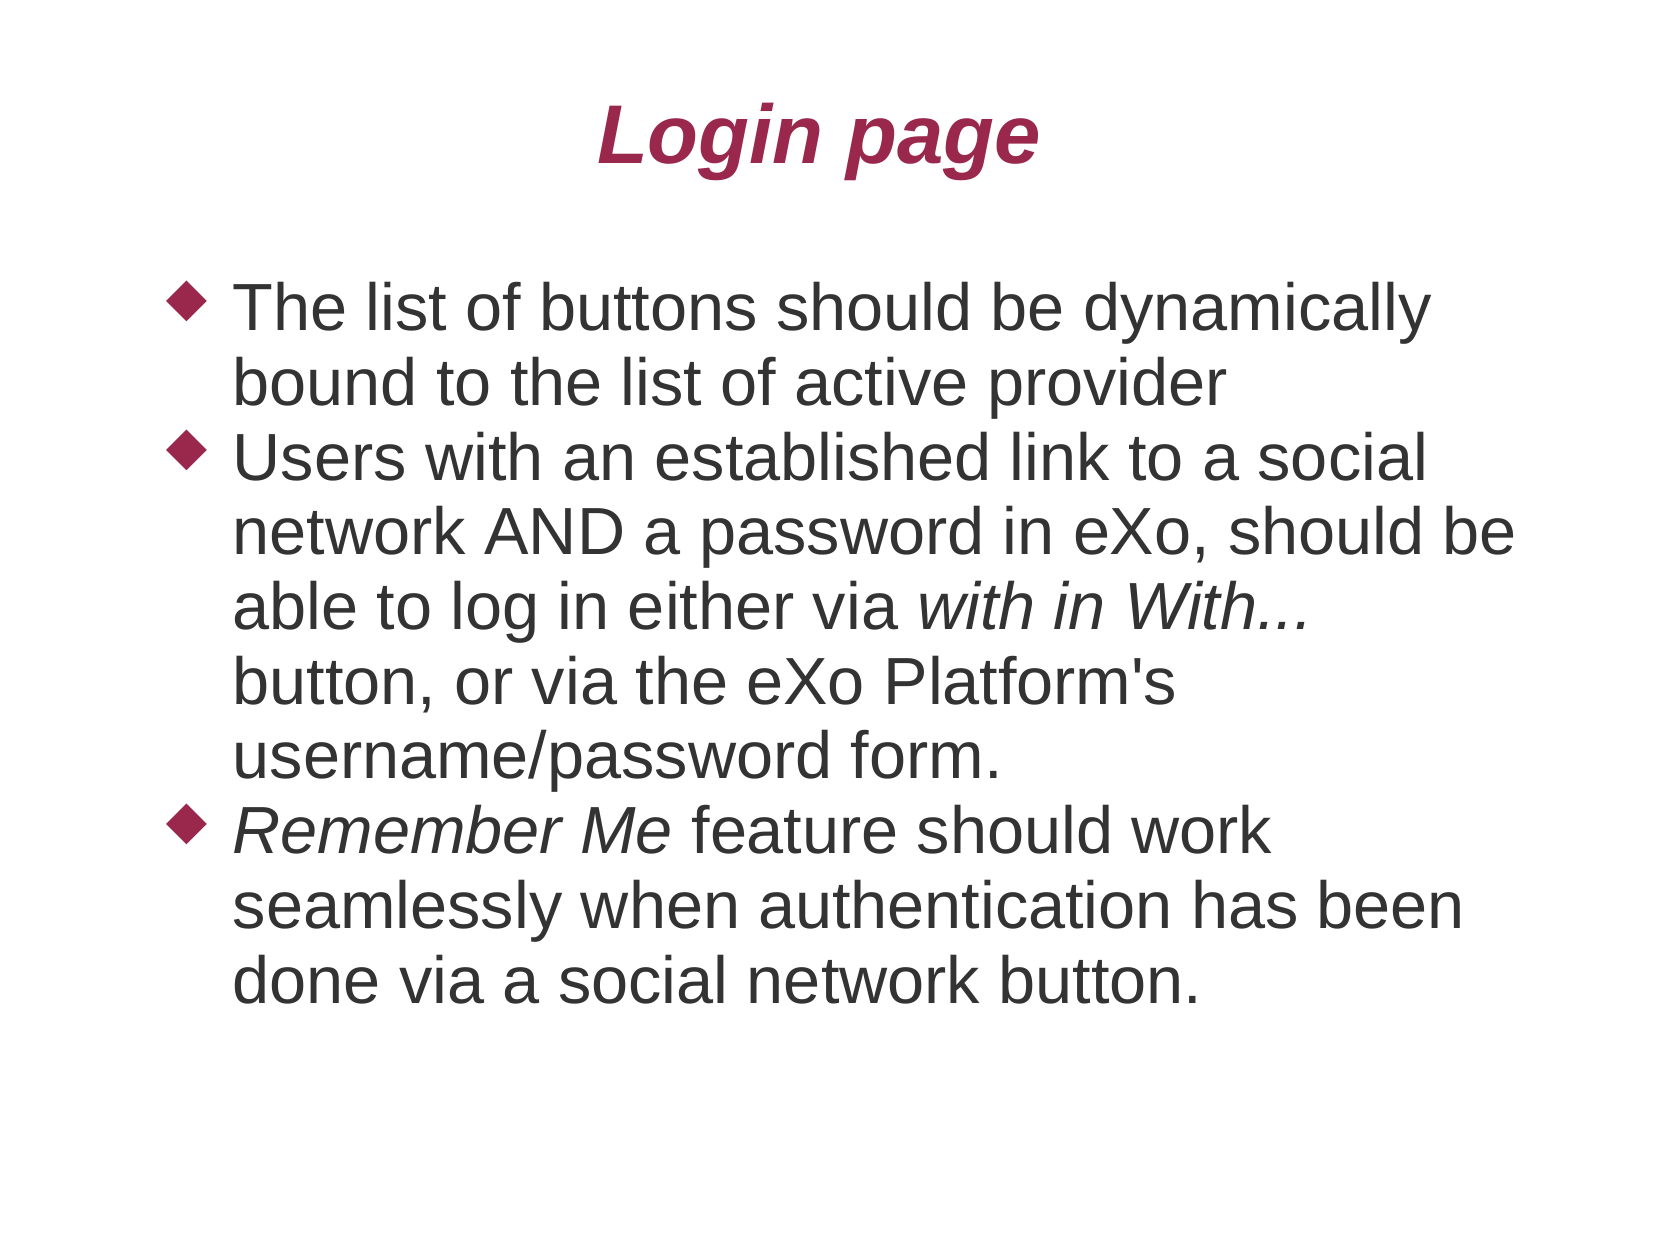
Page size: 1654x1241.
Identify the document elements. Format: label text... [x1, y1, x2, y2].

list The list of buttons should be dynamically bound to the list of active provider Users with an established link to a social network AND a password in eXo, should be able to log in either via with in With... button, or via the eXo Platform's username/password form. Remember Me feature should work seamlessly when authentication has been done via a social network button. [150, 270, 1531, 1052]
title Login page [75, 77, 1564, 286]
